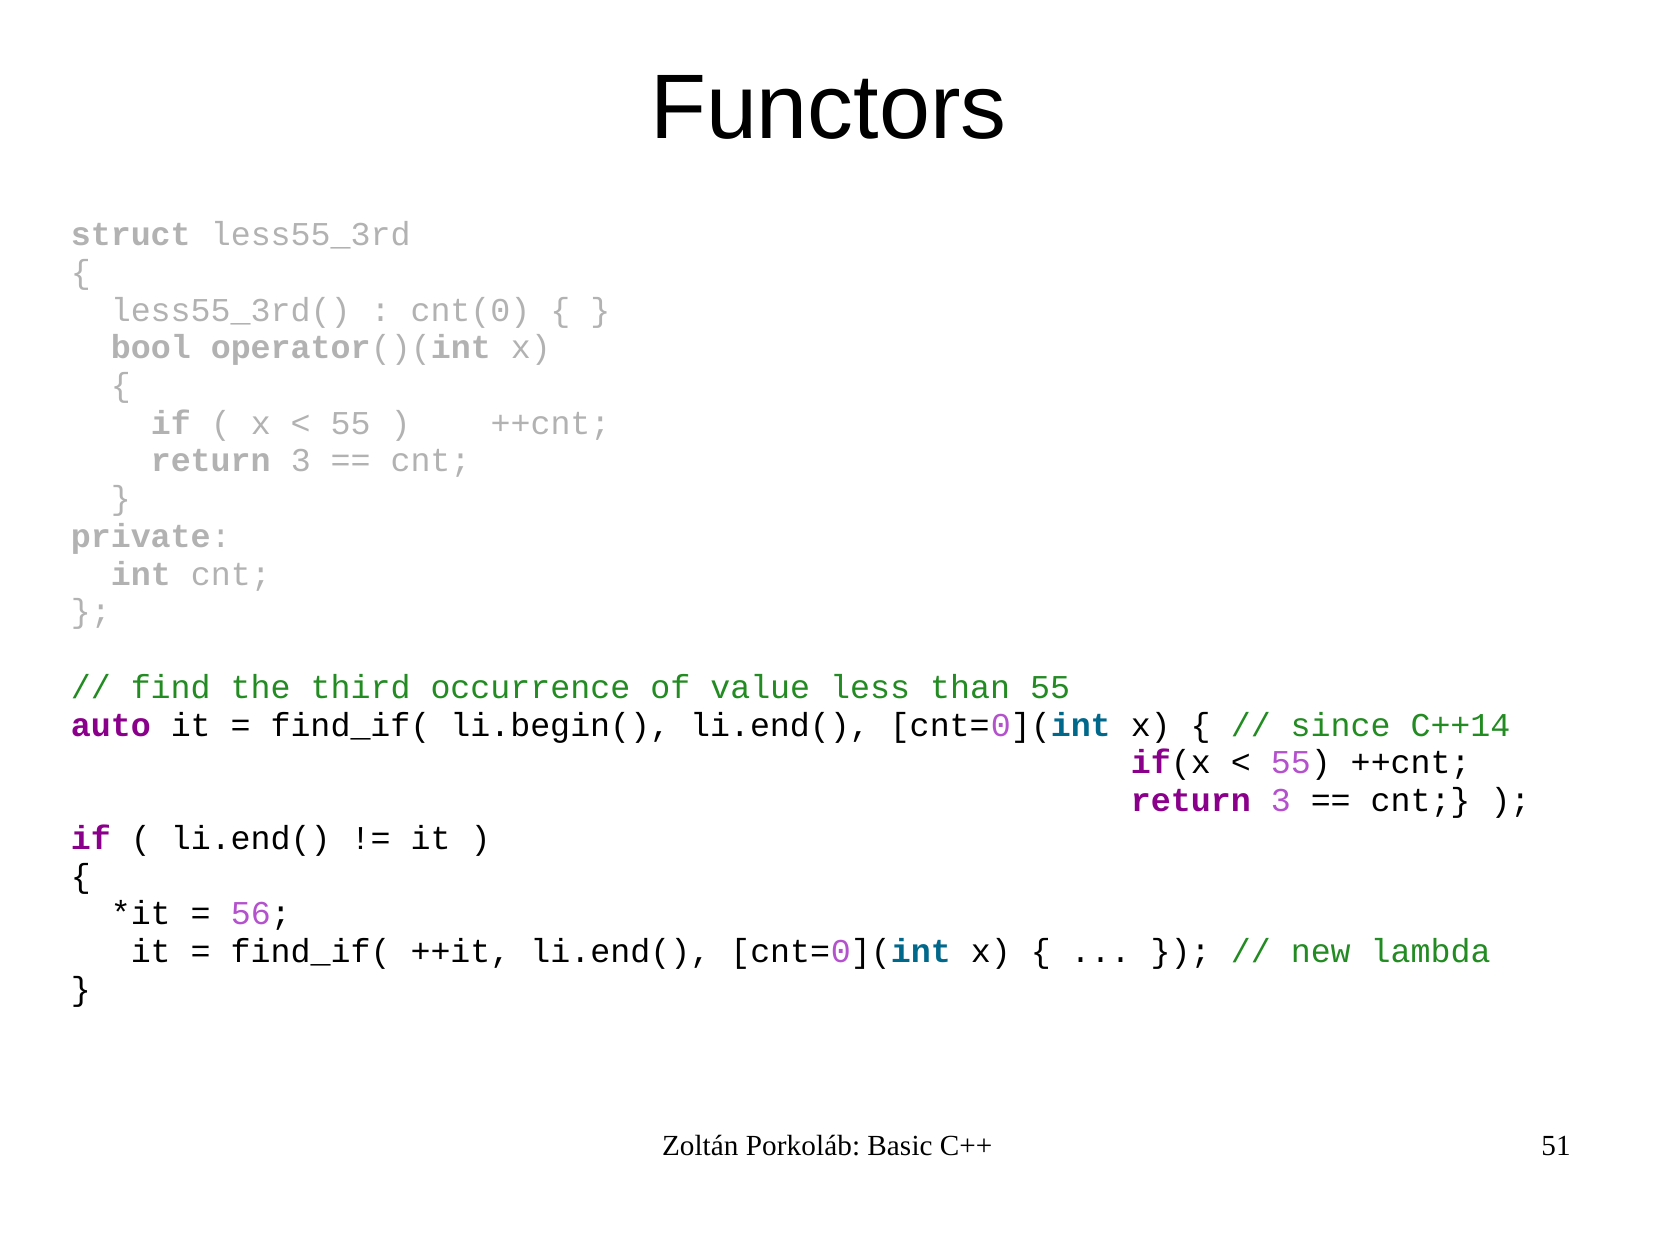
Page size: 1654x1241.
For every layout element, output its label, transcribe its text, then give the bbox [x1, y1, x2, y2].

title Functors [60, 2, 1598, 180]
list struct less55_3rd { less55_3rd() : cnt(0) { } bool operator()(int x) { if ( x < 55 ) ++cnt; return 3 == cnt; } private: int cnt; }; // find the third occurrence of value less than 55 auto it = find_if( li.begin(), li.end(), [cnt=0](int x) { // since C++14 if(x < 55) ++cnt; return 3 == cnt;} ); if ( li.end() != it ) { *it = 56; it = find_if( ++it, li.end(), [cnt=0](int x) { ... }); // new lambda } [0, 180, 1606, 1171]
